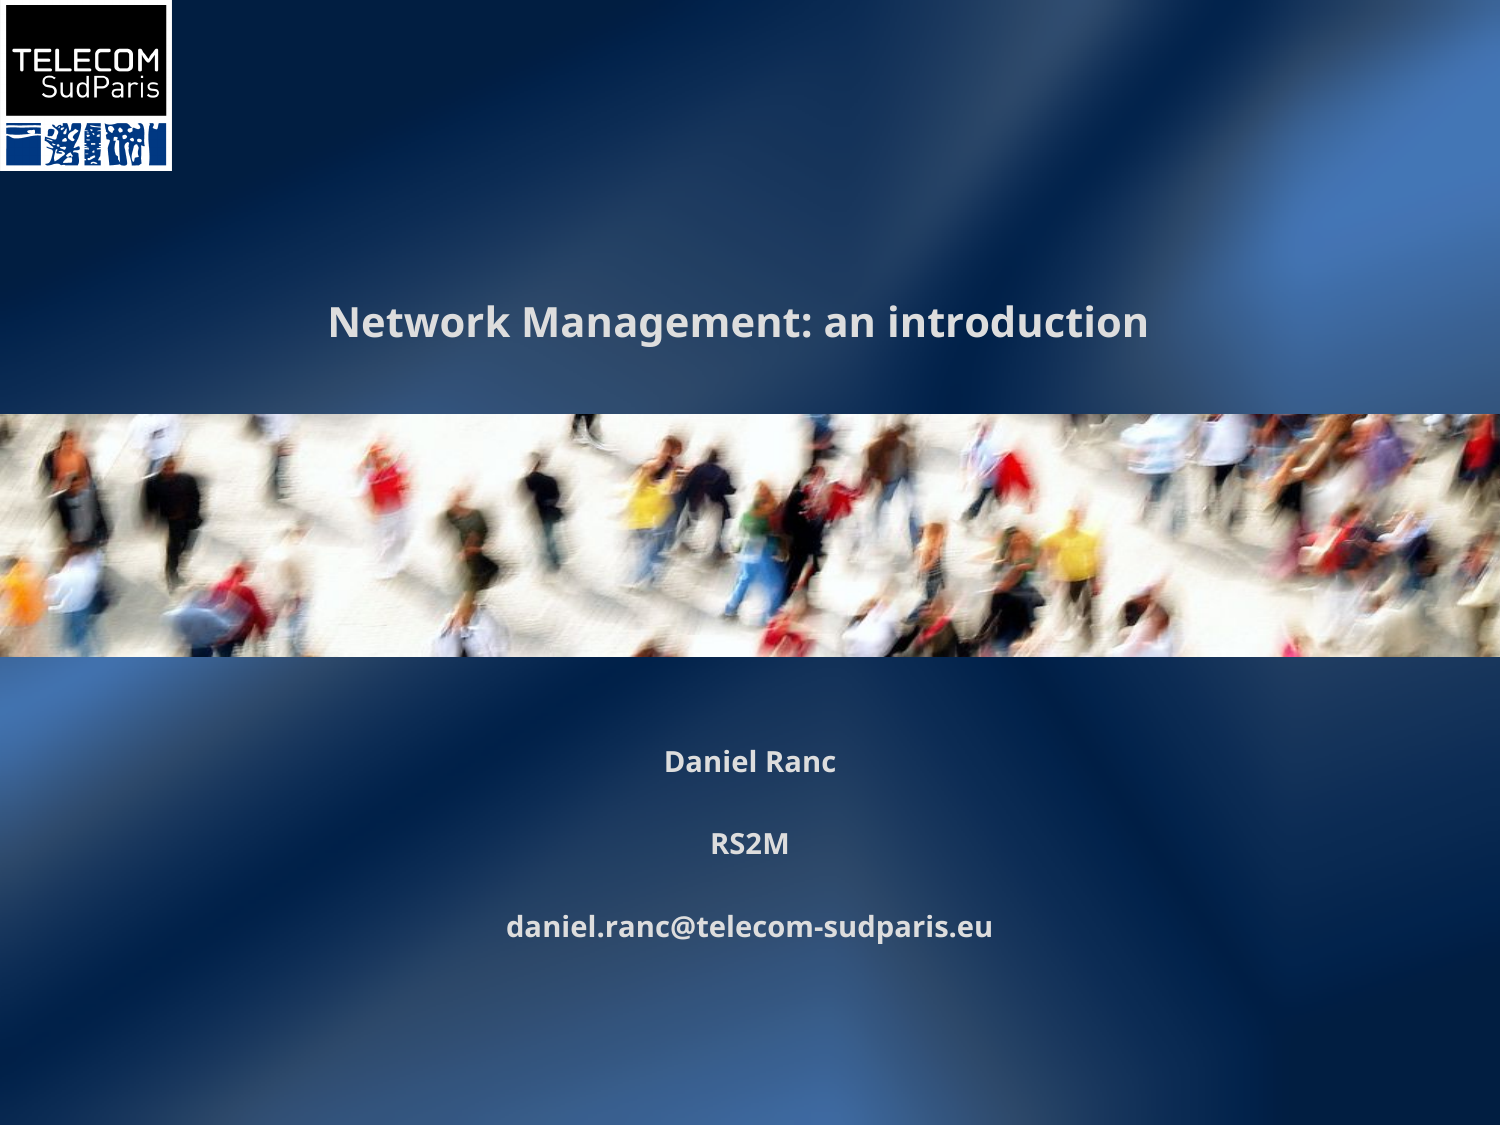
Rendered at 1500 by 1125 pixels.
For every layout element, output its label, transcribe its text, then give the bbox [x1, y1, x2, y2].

subtitle Daniel Ranc RS2M daniel.ranc@telecom-sudparis.eu [225, 735, 1276, 1024]
picture [0, 0, 1500, 1125]
title Network Management: an introduction [101, 231, 1377, 409]
